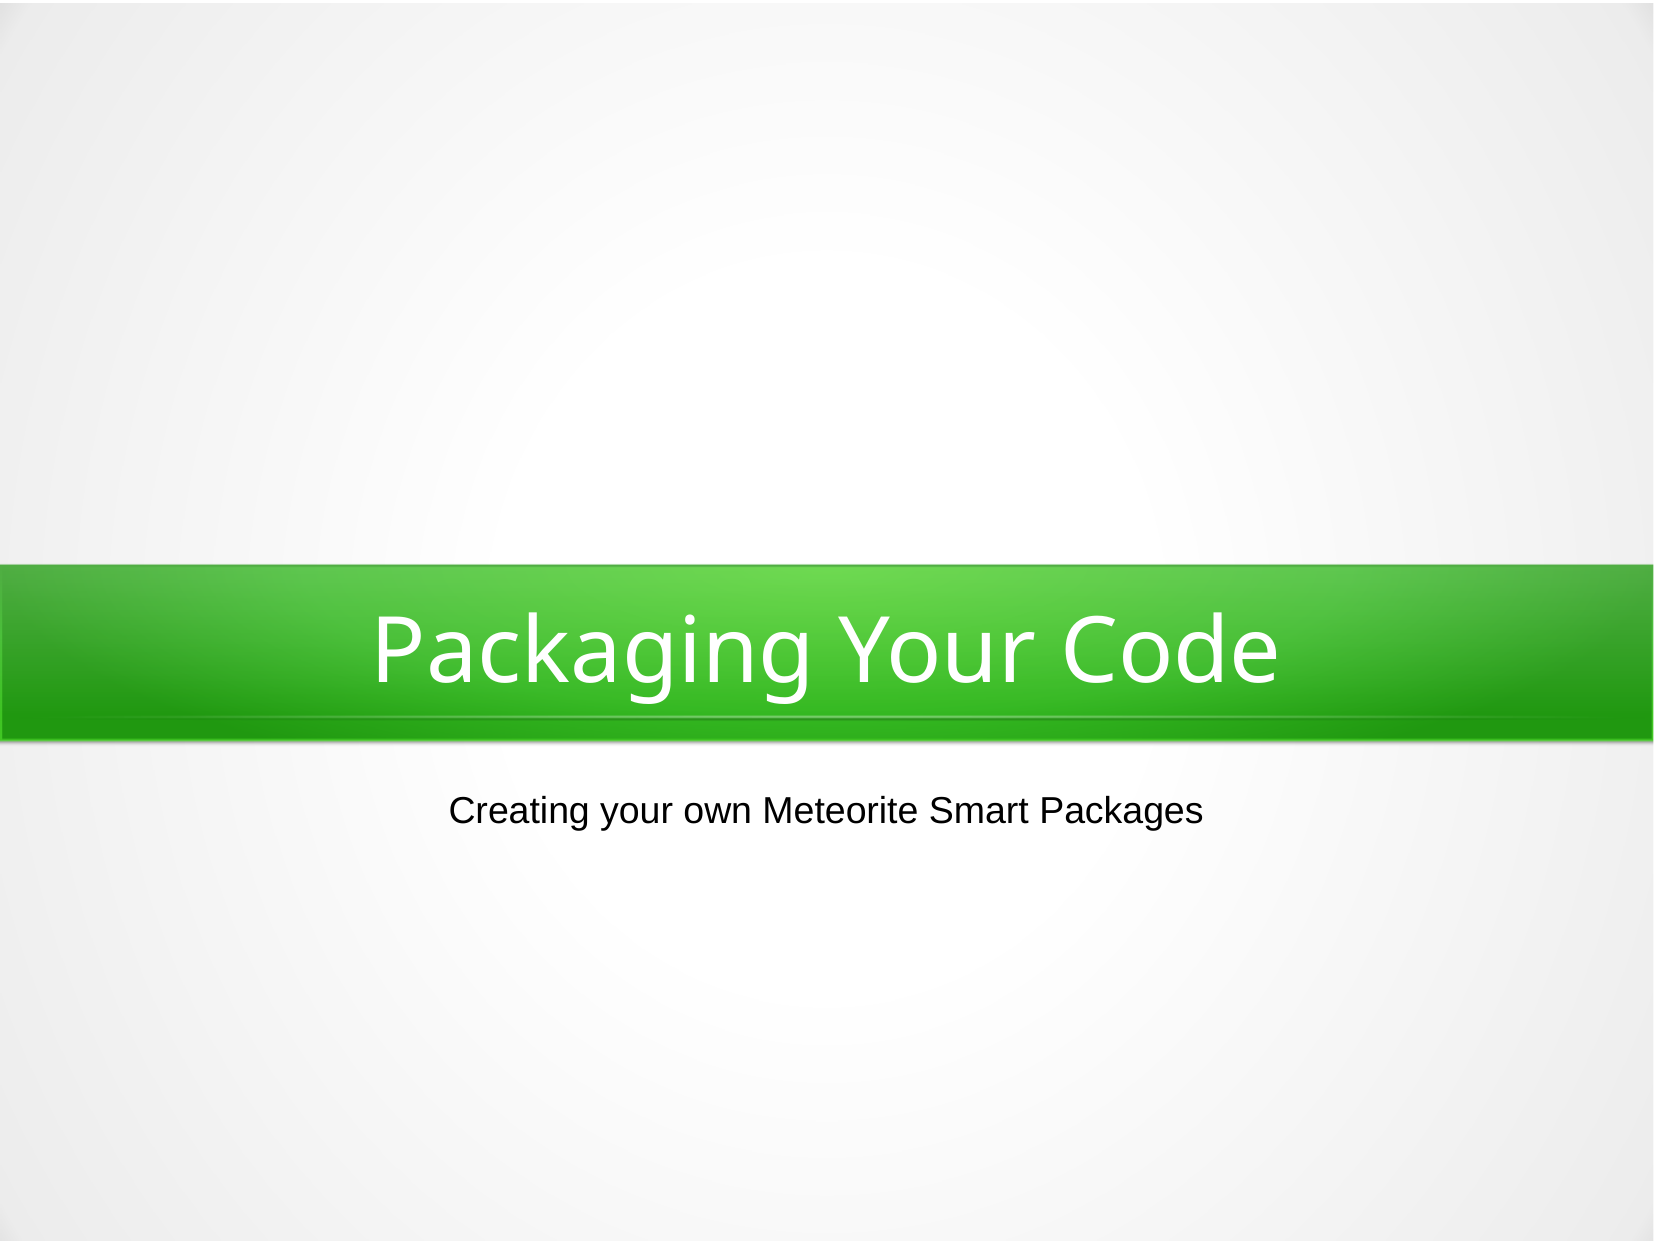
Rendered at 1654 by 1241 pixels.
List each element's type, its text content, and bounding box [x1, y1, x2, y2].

title Packaging Your Code [82, 578, 1571, 715]
picture [0, 3, 1654, 1241]
text_box Creating your own Meteorite Smart Packages [433, 781, 1220, 839]
